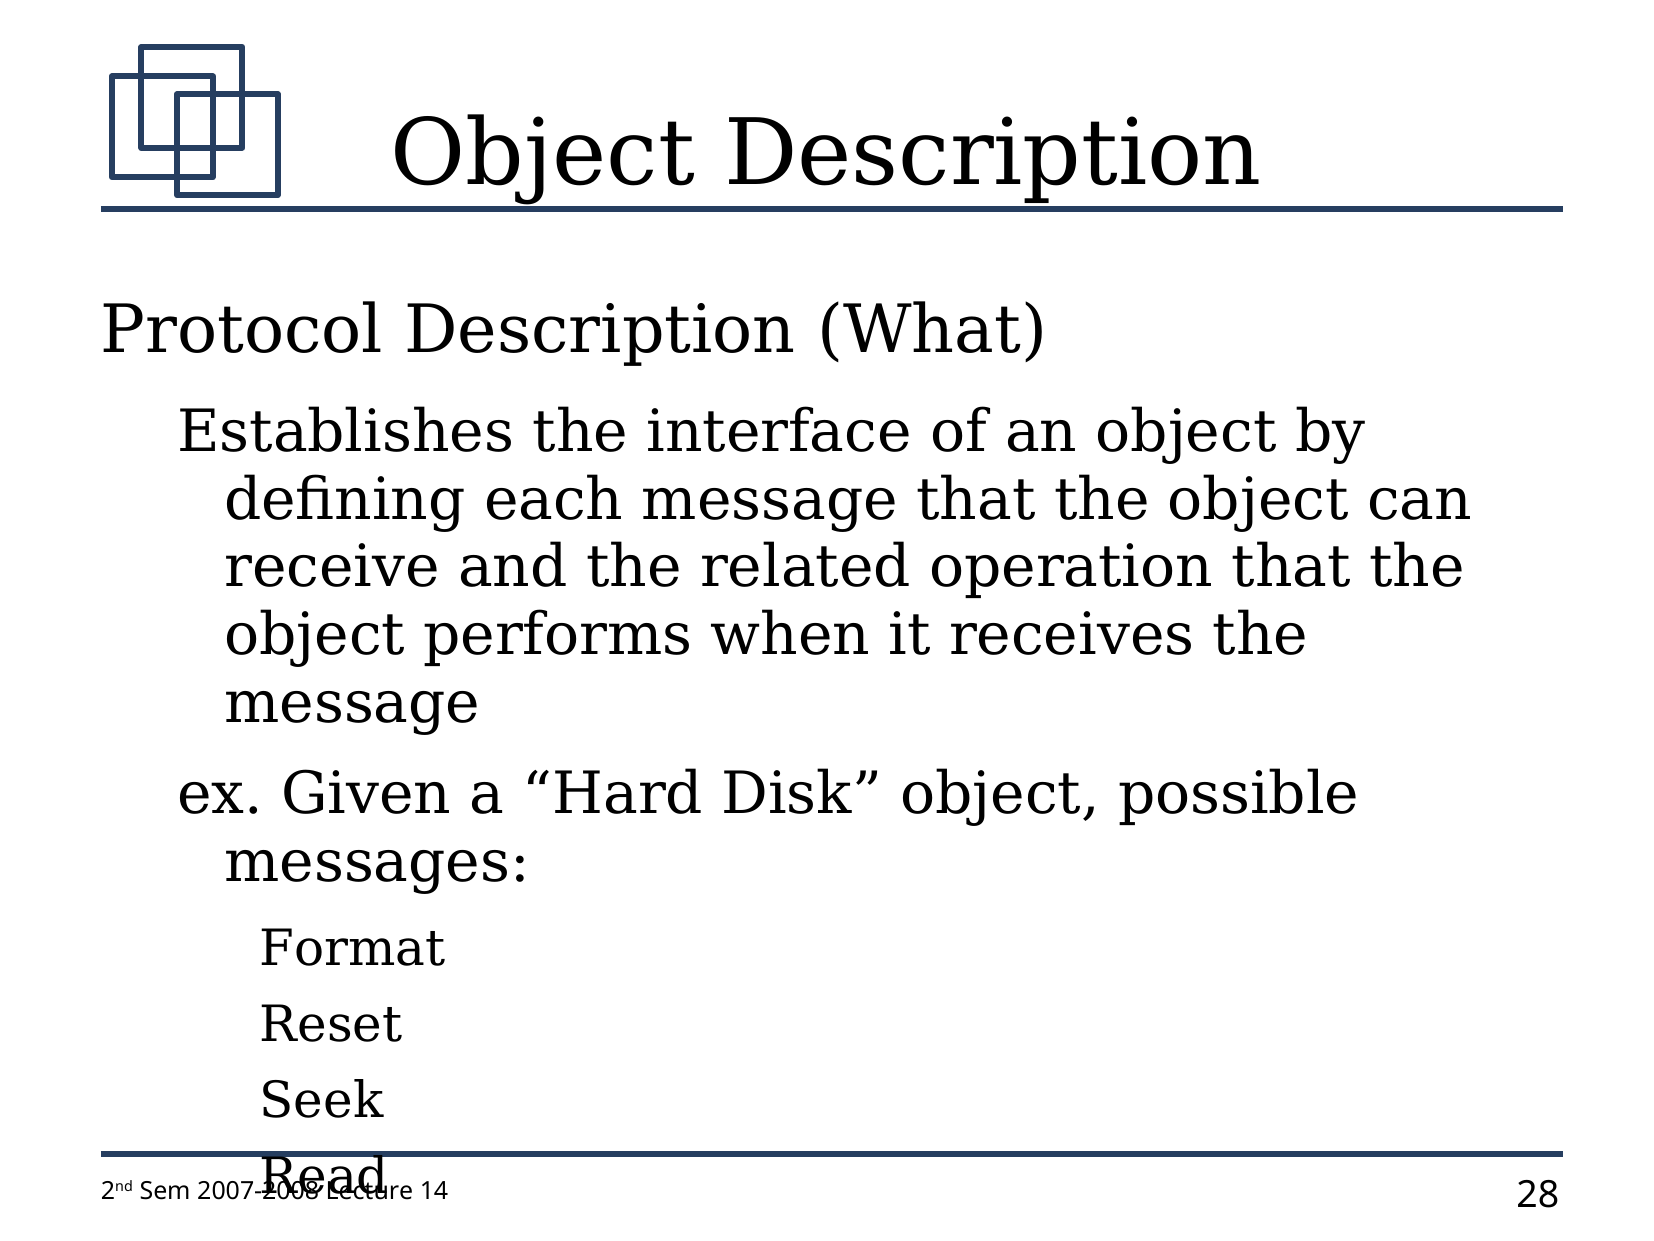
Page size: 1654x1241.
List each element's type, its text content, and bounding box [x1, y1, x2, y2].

title Object Description [82, 49, 1571, 257]
list Protocol Description (What) Establishes the interface of an object by defining each message that the object can receive and the related operation that the object performs when it receives the message ex. Given a “Hard Disk” object, possible messages: Format Reset Seek Read [82, 290, 1571, 1138]
